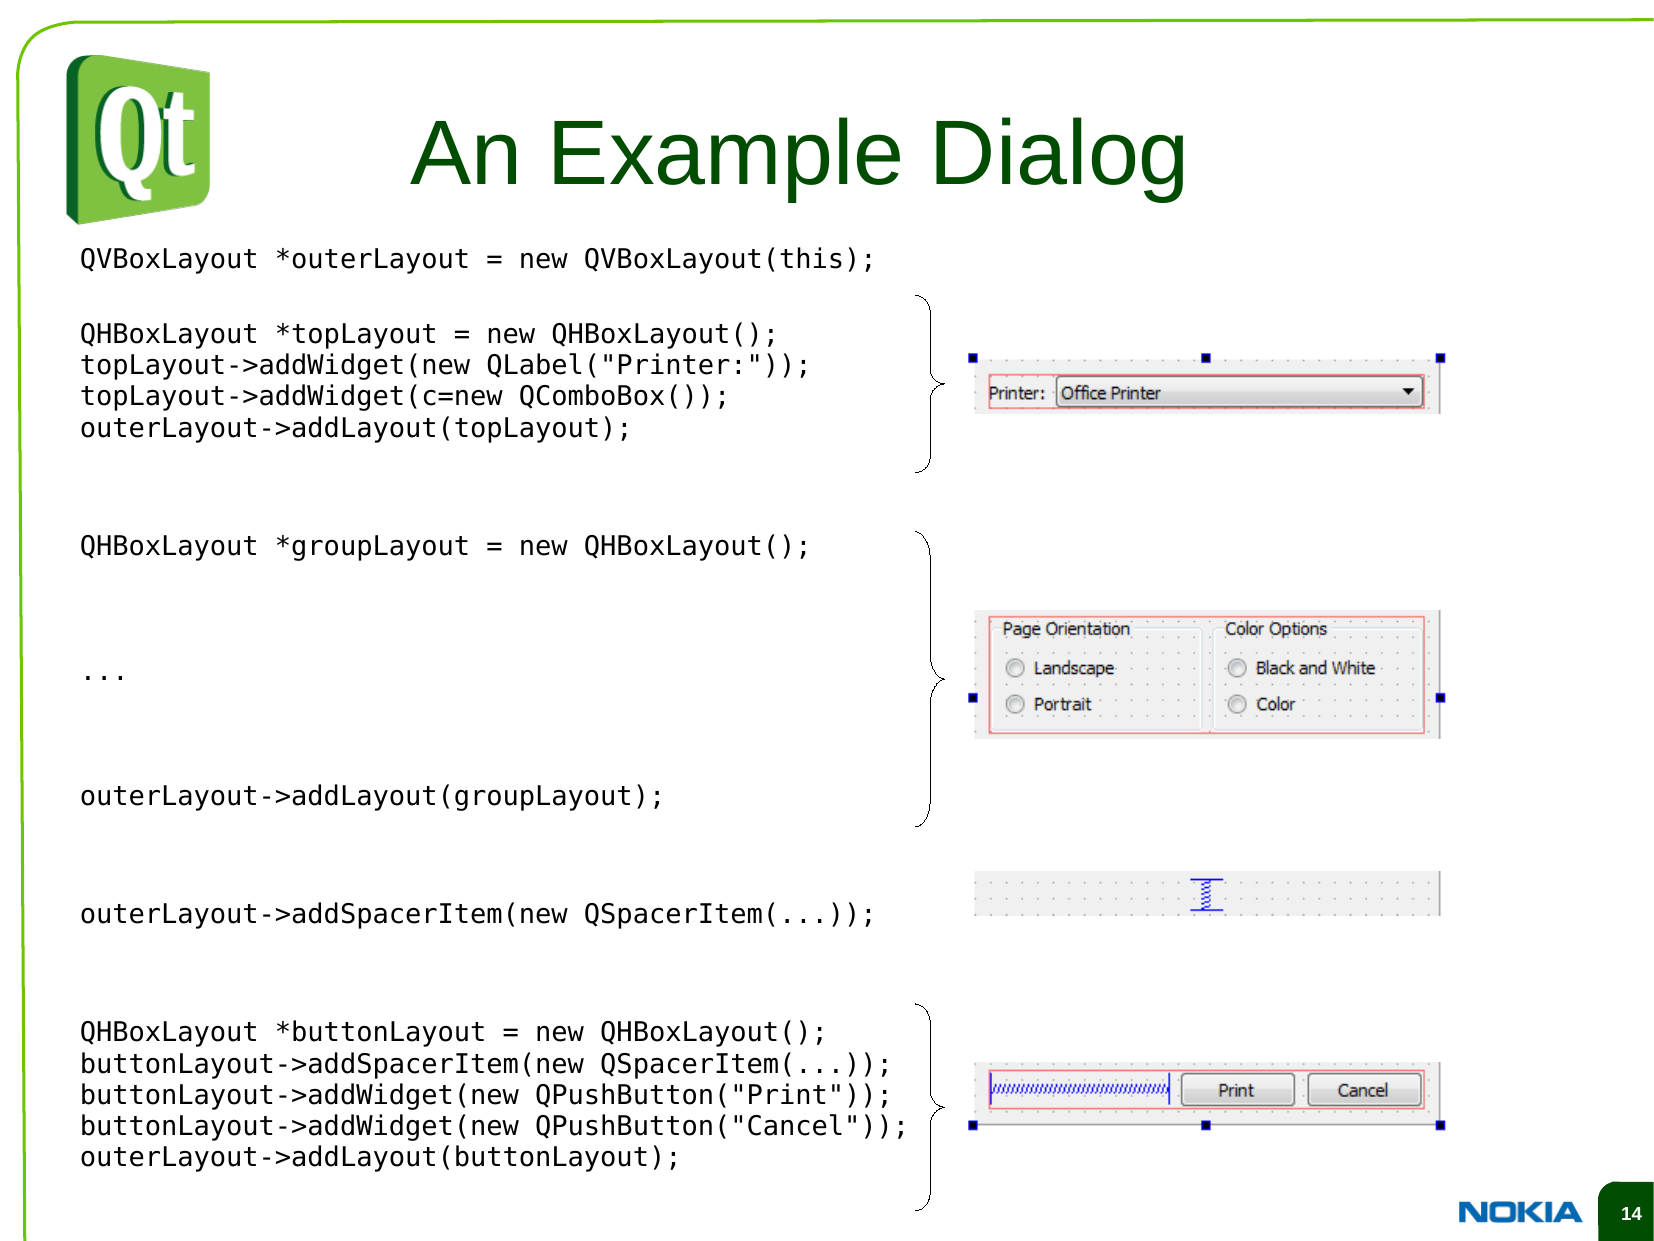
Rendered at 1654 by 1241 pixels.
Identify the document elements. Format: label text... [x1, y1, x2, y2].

picture [967, 610, 1447, 739]
title An Example Dialog [263, 49, 1339, 257]
picture [967, 1062, 1447, 1132]
picture [967, 871, 1447, 916]
picture [66, 55, 210, 225]
picture [1459, 1201, 1583, 1223]
picture [967, 352, 1447, 414]
text_box QVBoxLayout *outerLayout = new QVBoxLayout(this); QHBoxLayout *topLayout = new QHBoxLayout(); topLayout->addWidget(new QLabel("Printer:")); topLayout->addWidget(c=new QComboBox()); outerLayout->addLayout(topLayout); QHBoxLayout *groupLayout = new QHBoxLayout(); ... outerLayout->addLayout(groupLayout); outerLayout->addSpacerItem(new QSpacerItem(...)); QHBoxLayout *buttonLayout = new QHBoxLayout(); buttonLayout->addSpacerItem(new QSpacerItem(...)); buttonLayout->addWidget(new QPushButton("Print")); buttonLayout->addWidget(new QPushButton("Cancel")); outerLayout->addLayout(buttonLayout); [0, 236, 924, 1220]
